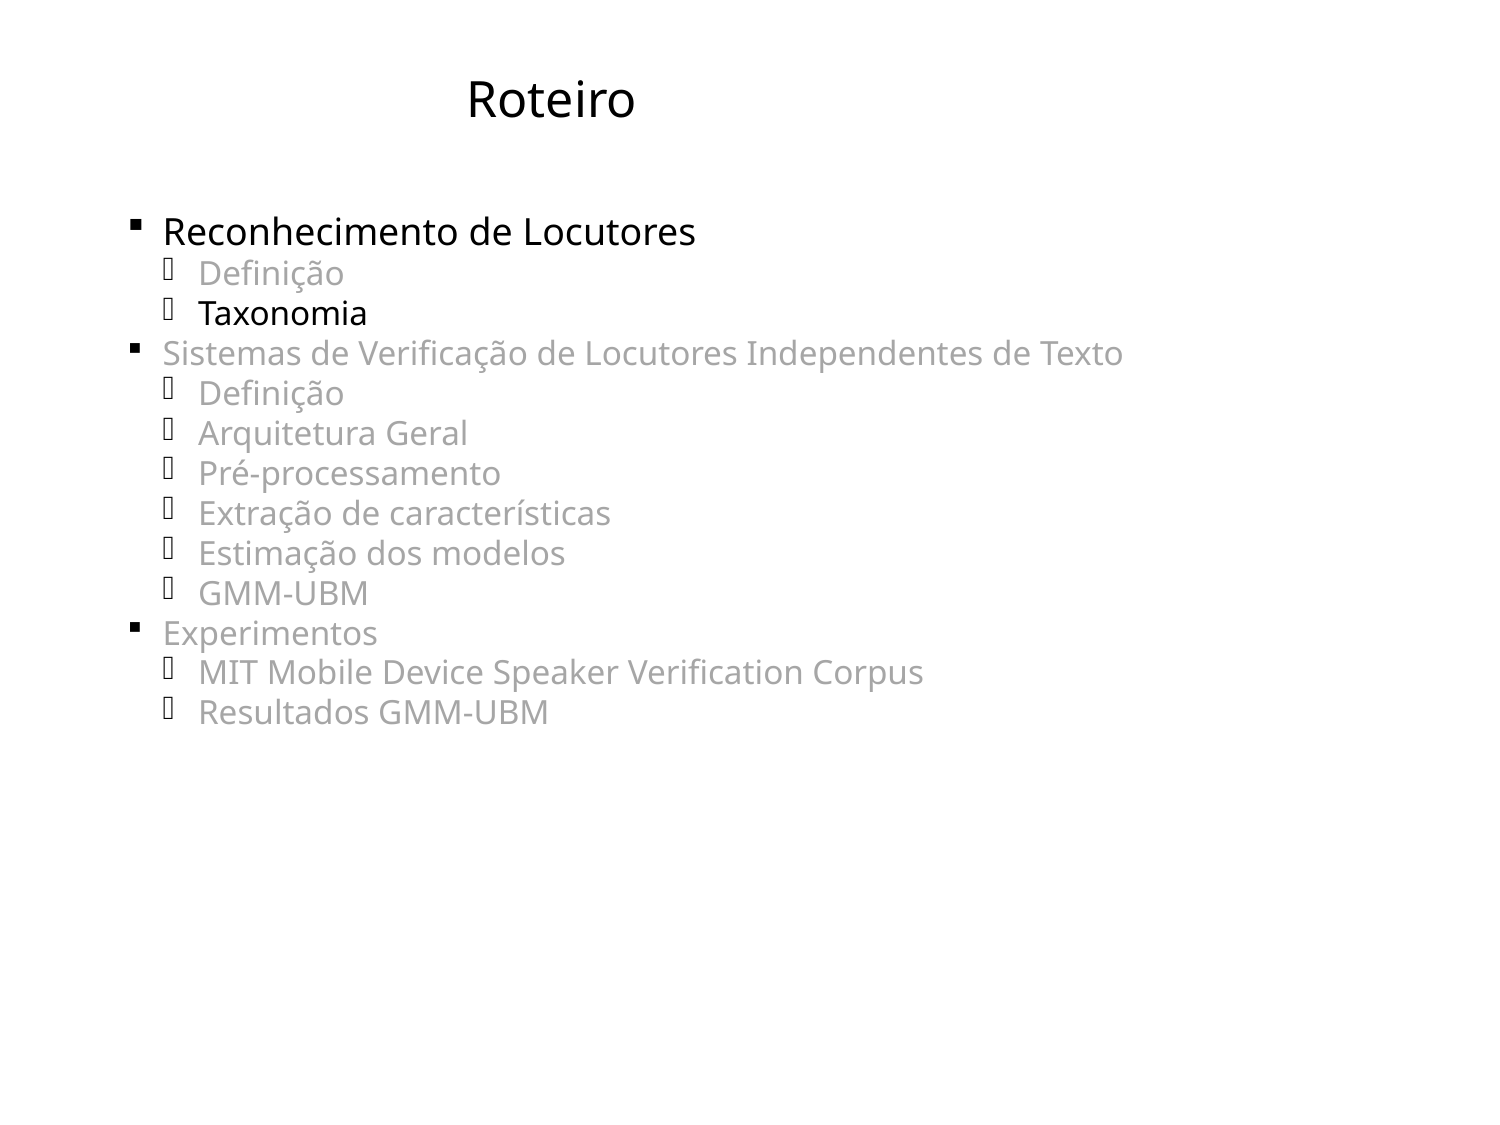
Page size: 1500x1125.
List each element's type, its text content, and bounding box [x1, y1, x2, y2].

text_box Reconhecimento de Locutores Definição Taxonomia Sistemas de Verificação de Locutores Independentes de Texto Definição Arquitetura Geral Pré-processamento Extração de características Estimação dos modelos GMM-UBM Experimentos MIT Mobile Device Speaker Verification Corpus Resultados GMM-UBM [112, 200, 1363, 963]
text_box Roteiro [49, 49, 1054, 145]
